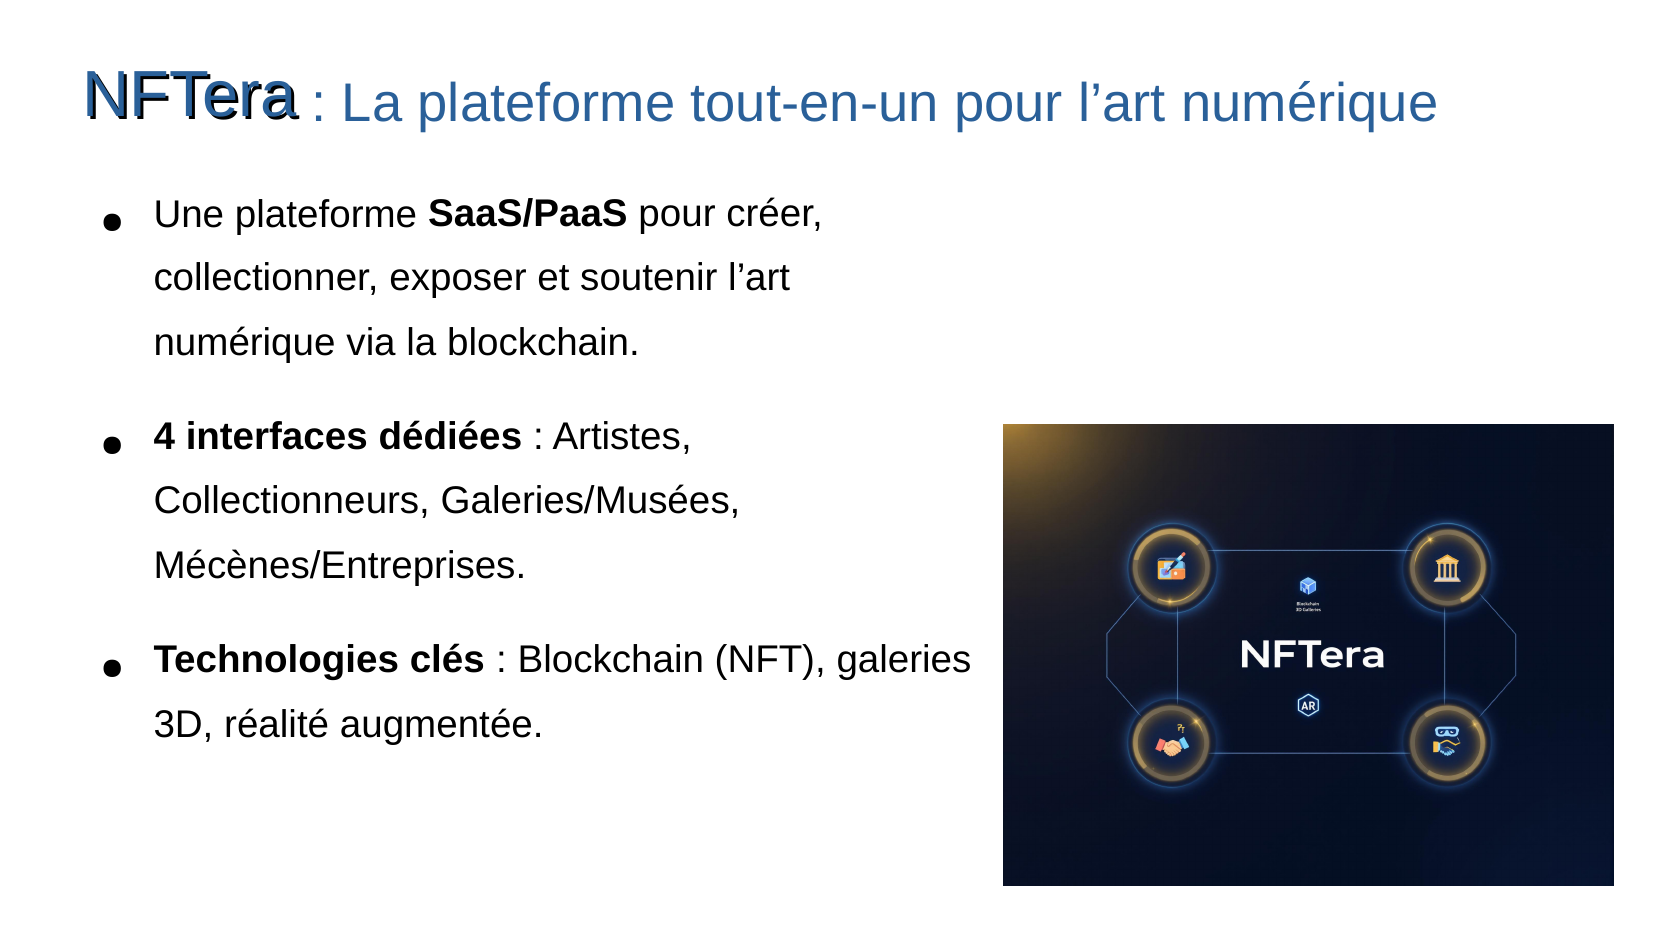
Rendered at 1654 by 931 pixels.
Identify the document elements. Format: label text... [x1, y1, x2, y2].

title NFTera : La plateforme tout-en-un pour l’art numérique [82, 37, 1571, 193]
picture [1003, 424, 1614, 886]
list Une plateforme SaaS/PaaS pour créer, collectionner, exposer et soutenir l’art numérique via la blockchain. 4 interfaces dédiées : Artistes, Collectionneurs, Galeries/Musées, Mécènes/Entreprises. Technologies clés : Blockchain (NFT), galeries 3D, réalité augmentée. [82, 192, 975, 857]
